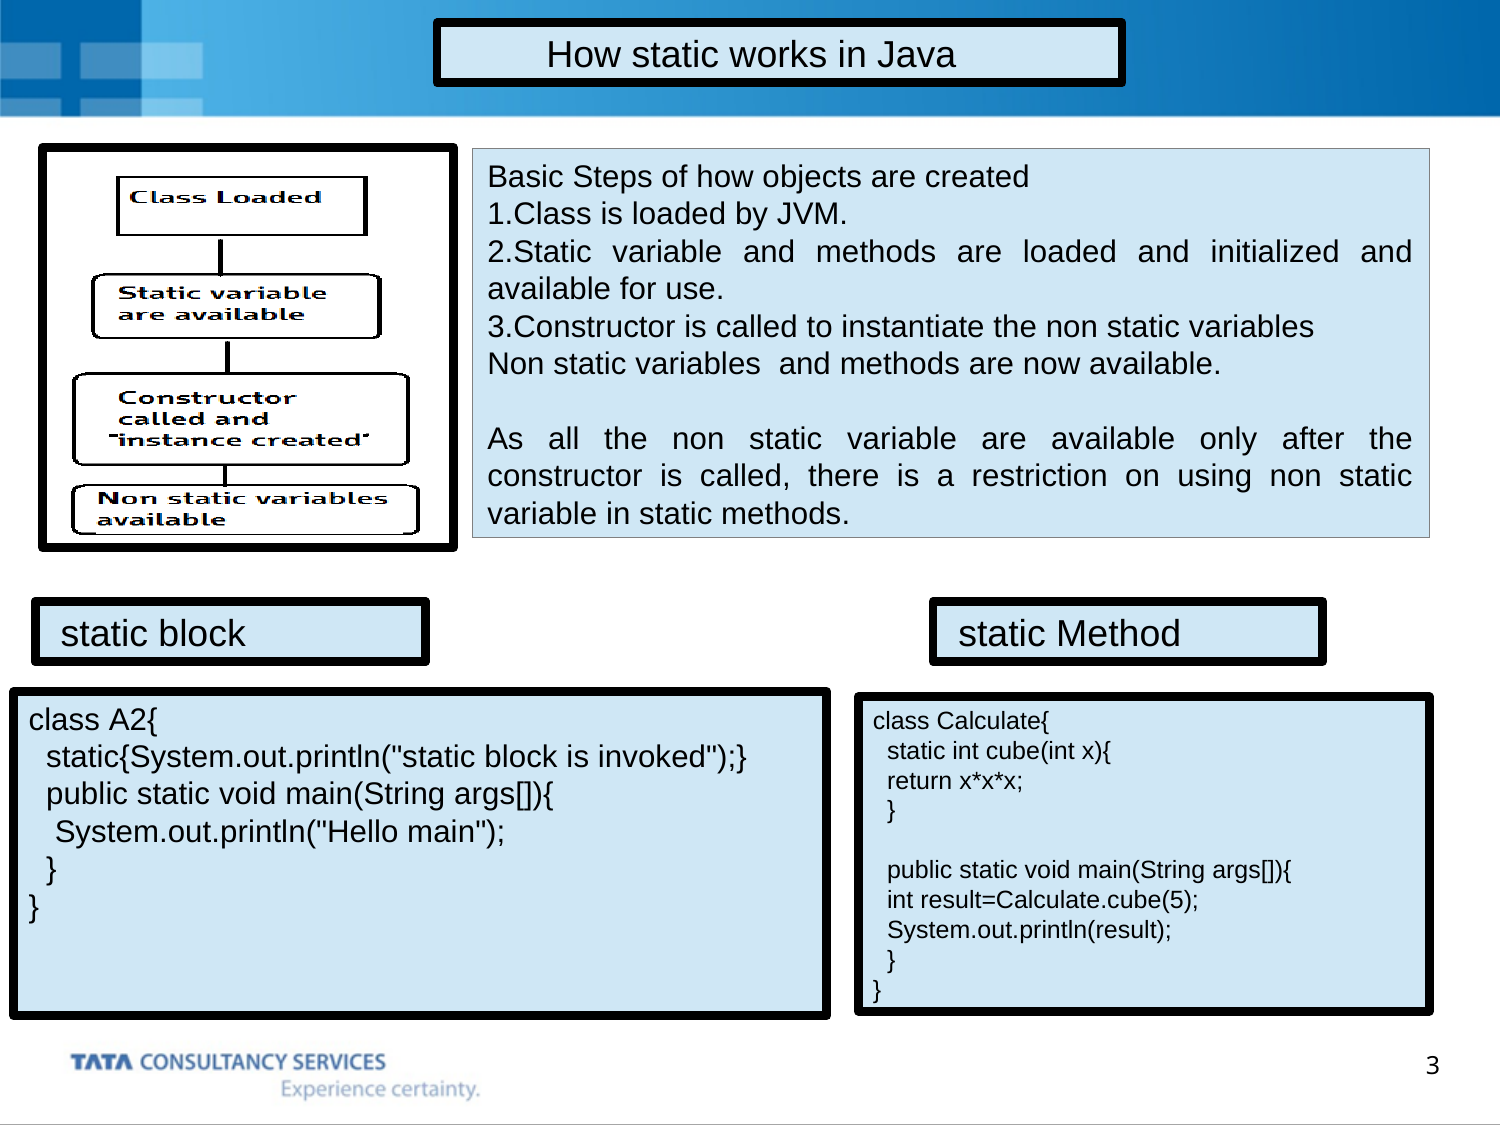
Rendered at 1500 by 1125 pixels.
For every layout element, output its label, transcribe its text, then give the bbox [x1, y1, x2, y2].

text_box How static works in Java [437, 22, 1123, 83]
text_box Basic Steps of how objects are created 1.Class is loaded by JVM. 2.Static variable and methods are loaded and initialized and available for use. 3.Constructor is called to instantiate the non static variables Non static variables and methods are now available. As all the non static variable are available only after the constructor is called, there is a restriction on using non static variable in static methods. [472, 148, 1430, 538]
text_box class Calculate{ static int cube(int x){ return x*x*x; } public static void main(String args[]){ int result=Calculate.cube(5); System.out.println(result); } } [858, 696, 1430, 1012]
text_box static block [35, 601, 426, 662]
picture [0, 0, 1500, 1124]
text_box class A2{ static{System.out.println("static block is invoked");} public static void main(String args[]){ System.out.println("Hello main"); } } [13, 691, 827, 1016]
text_box static Method [933, 601, 1323, 662]
